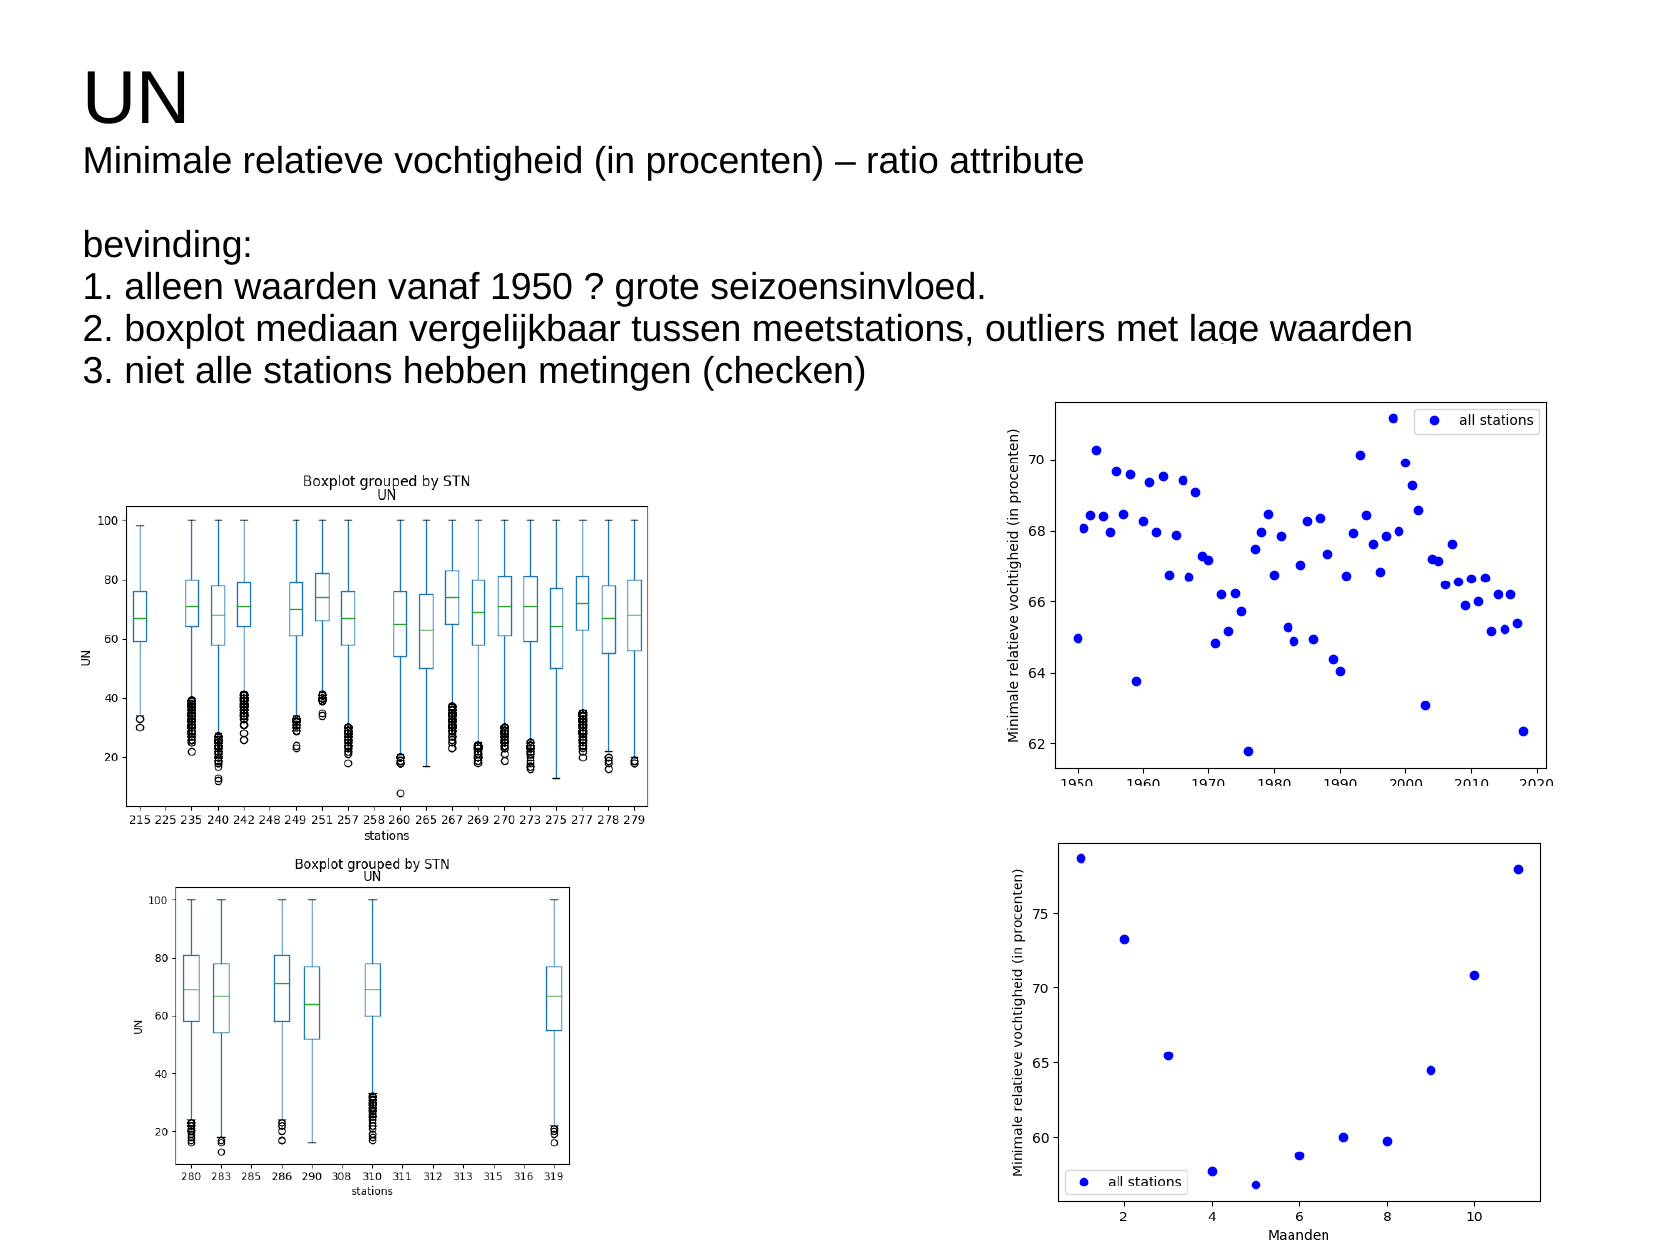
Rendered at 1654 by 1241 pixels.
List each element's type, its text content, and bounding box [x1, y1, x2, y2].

title UN Minimale relatieve vochtigheid (in procenten) – ratio attribute bevinding: 1. alleen waarden vanaf 1950 ? grote seizoensinvloed. 2. boxplot mediaan vergelijkbaar tussen meetstations, outliers met lage waarden 3. niet alle stations hebben metingen (checken) [82, 55, 1571, 392]
picture [975, 344, 1609, 1241]
picture [61, 466, 712, 1219]
